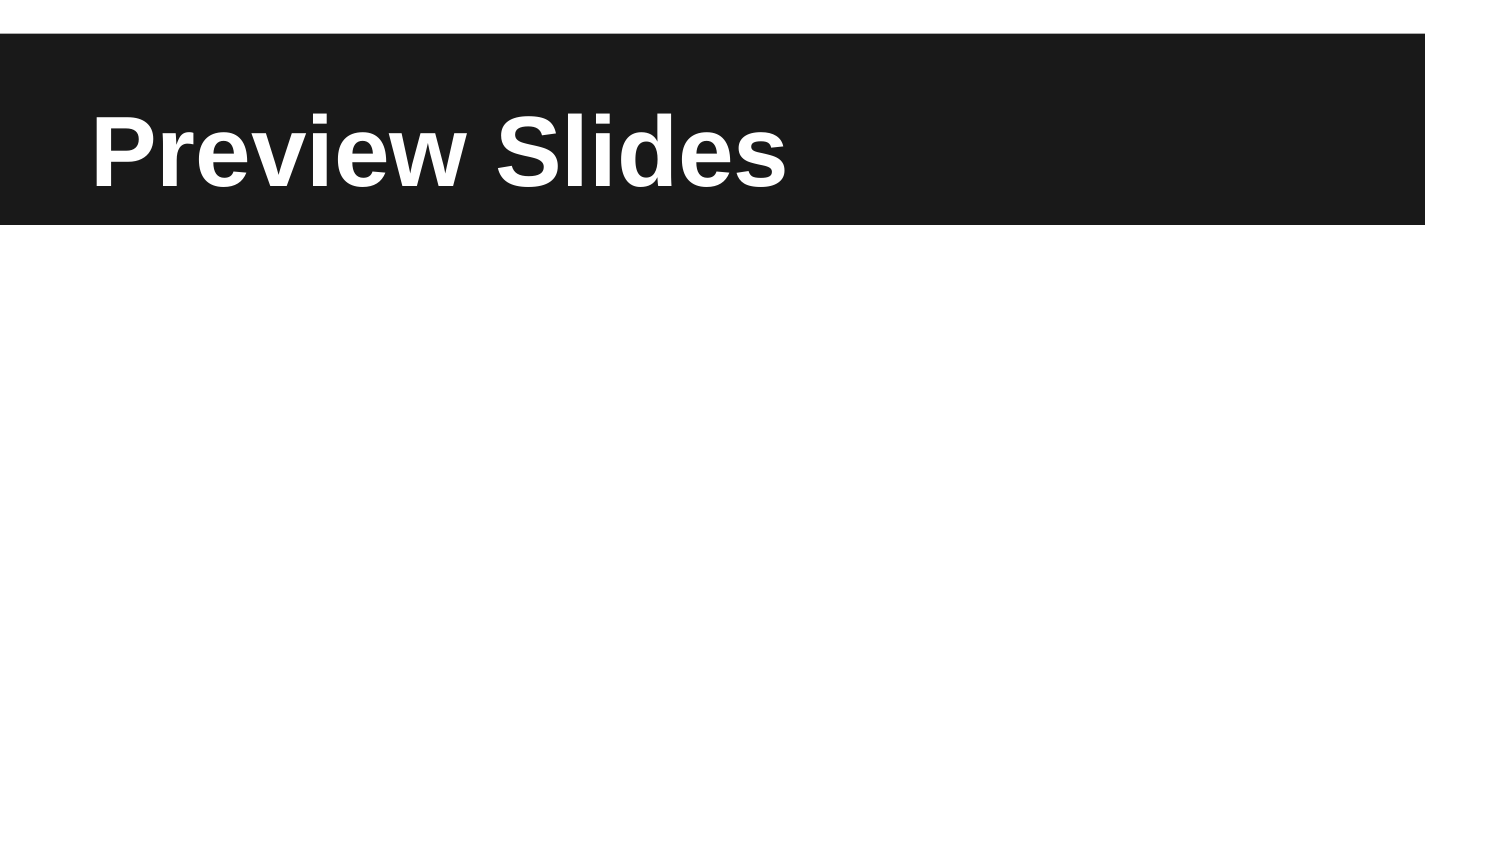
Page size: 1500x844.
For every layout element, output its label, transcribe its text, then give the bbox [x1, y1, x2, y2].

title Preview Slides [75, 33, 1425, 221]
